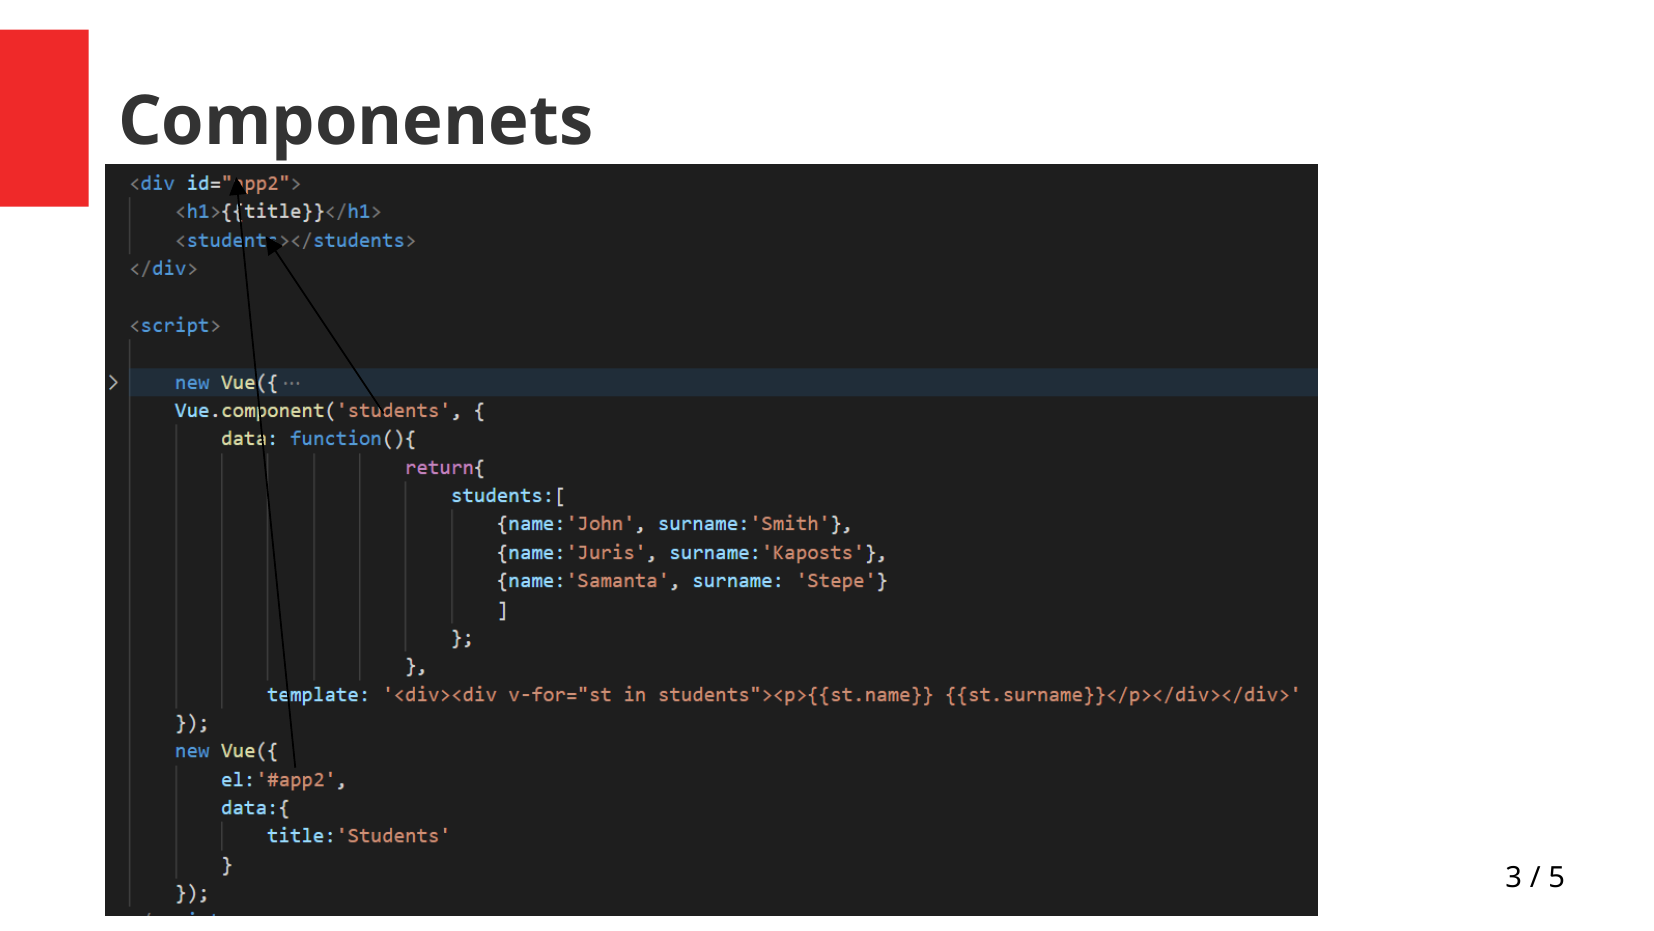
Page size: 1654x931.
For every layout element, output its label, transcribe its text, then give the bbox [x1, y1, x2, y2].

picture [105, 164, 1318, 916]
title Componenets [118, 29, 1595, 207]
